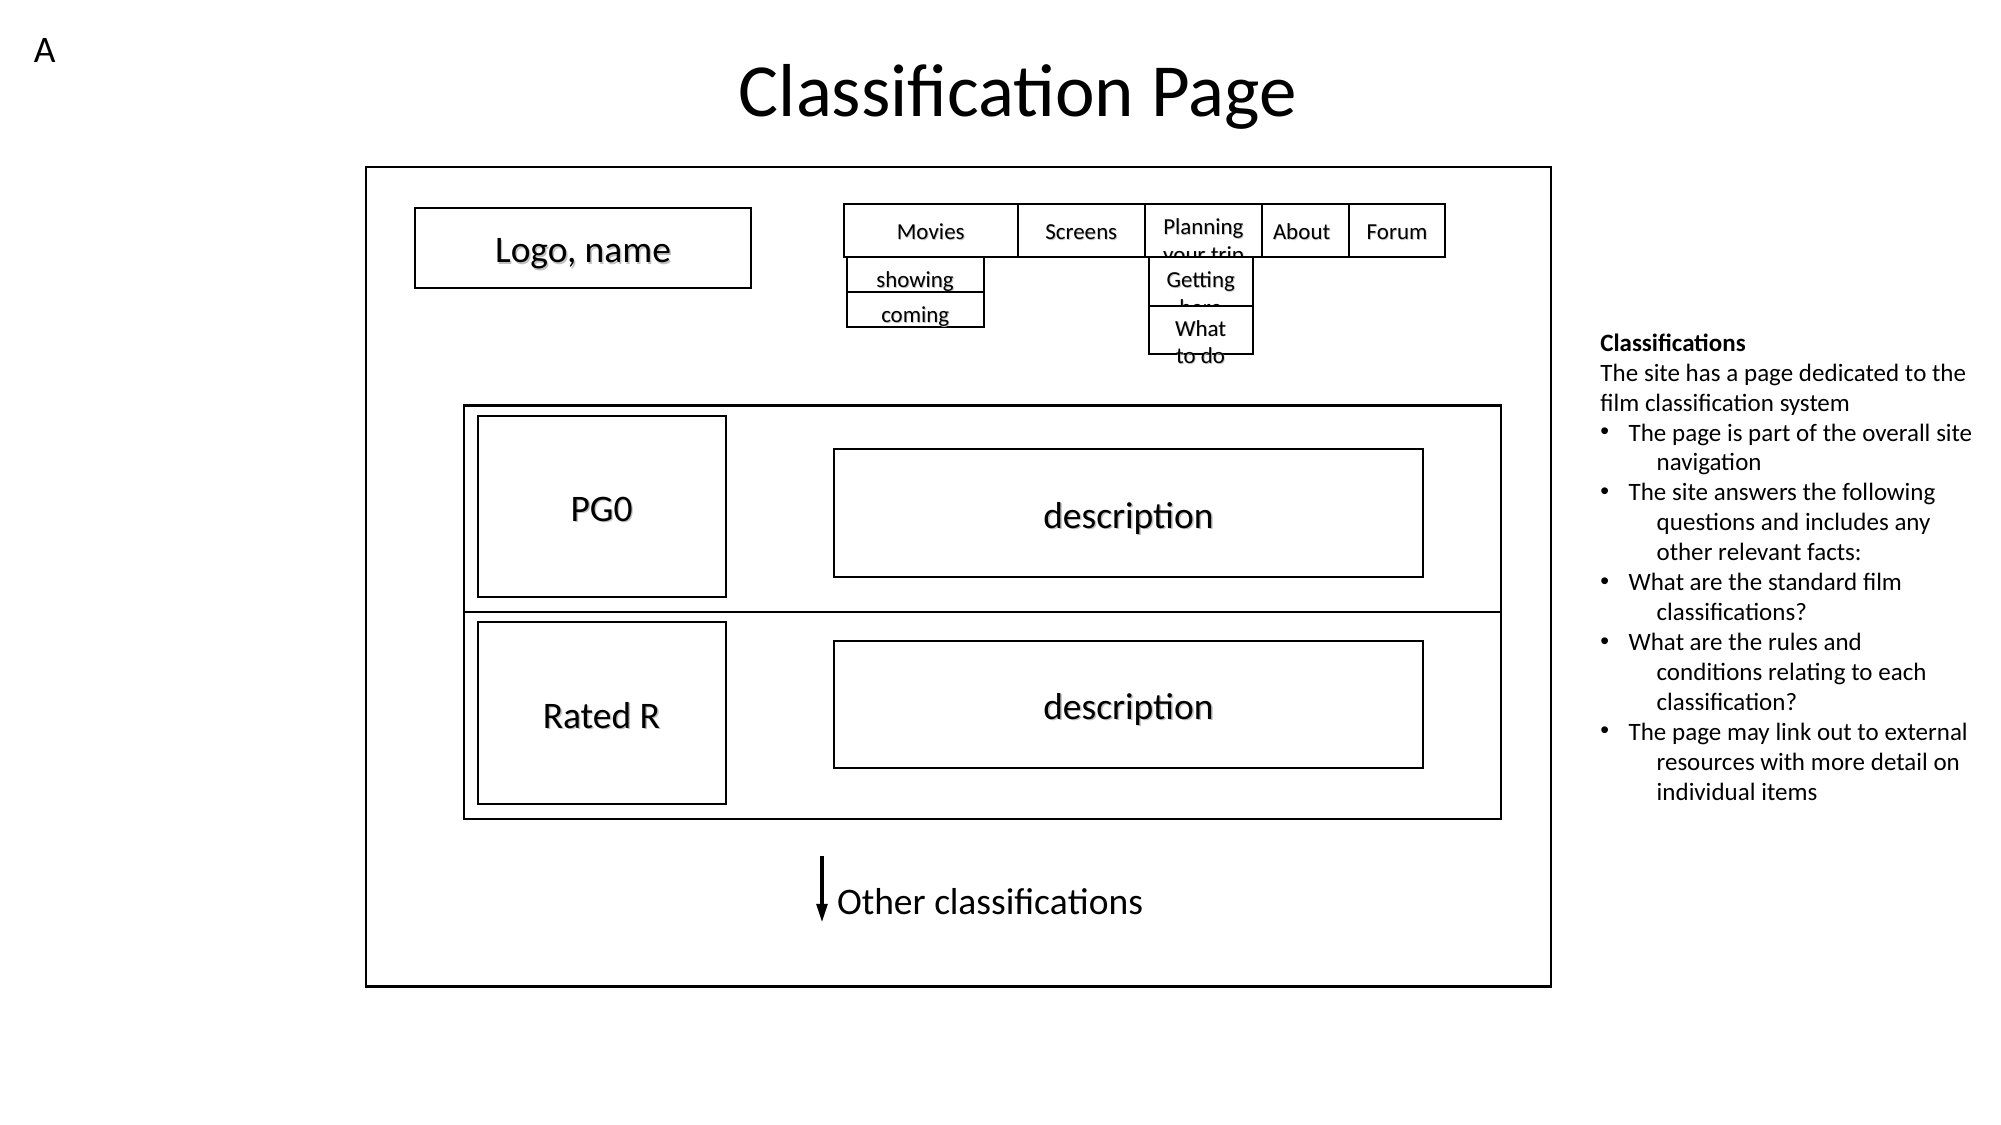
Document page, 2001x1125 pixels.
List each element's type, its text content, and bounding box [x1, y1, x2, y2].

text_box Classification Page [283, 34, 1752, 141]
text_box Classifications The site has a page dedicated to the film classification system The page is part of the overall site navigation The site answers the following questions and includes any other relevant facts: What are the standard film classifications? What are the rules and conditions relating to each classification? The page may link out to external resources with more detail on individual items [1585, 318, 1989, 819]
text_box PG0 [478, 416, 726, 597]
text_box description [834, 449, 1423, 577]
text_box About [1262, 204, 1349, 257]
text_box A [18, 17, 71, 79]
text_box Logo, name [415, 208, 751, 288]
text_box Other classifications [821, 869, 1163, 931]
text_box Forum [1349, 204, 1445, 257]
text_box Movies [844, 204, 1018, 257]
text_box Planning your trip [1145, 204, 1262, 257]
text_box showing [847, 257, 984, 292]
text_box [464, 405, 1501, 819]
text_box Rated R [478, 622, 726, 804]
text_box What to do [1149, 306, 1253, 354]
text_box description [834, 641, 1423, 768]
text_box Screens [1018, 204, 1145, 257]
text_box Getting here [1149, 257, 1253, 306]
text_box coming [847, 292, 984, 327]
